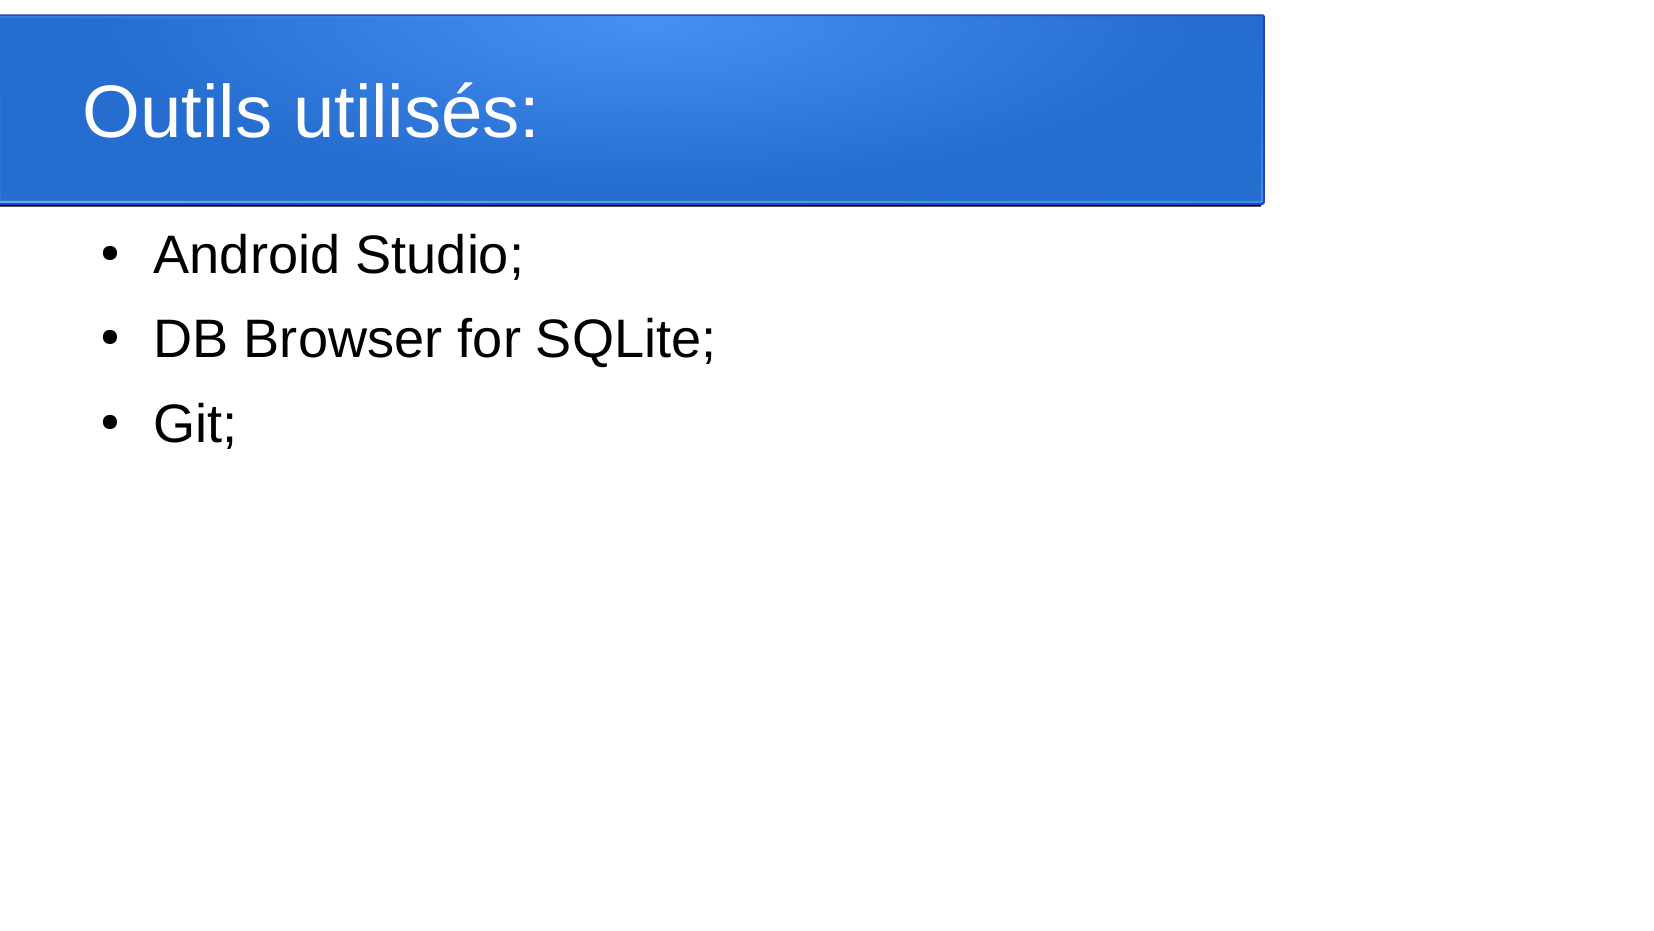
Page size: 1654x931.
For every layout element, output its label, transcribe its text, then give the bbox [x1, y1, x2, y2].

title Outils utilisés: [82, 35, 1235, 189]
list Android Studio; DB Browser for SQLite; Git; [82, 224, 1571, 764]
